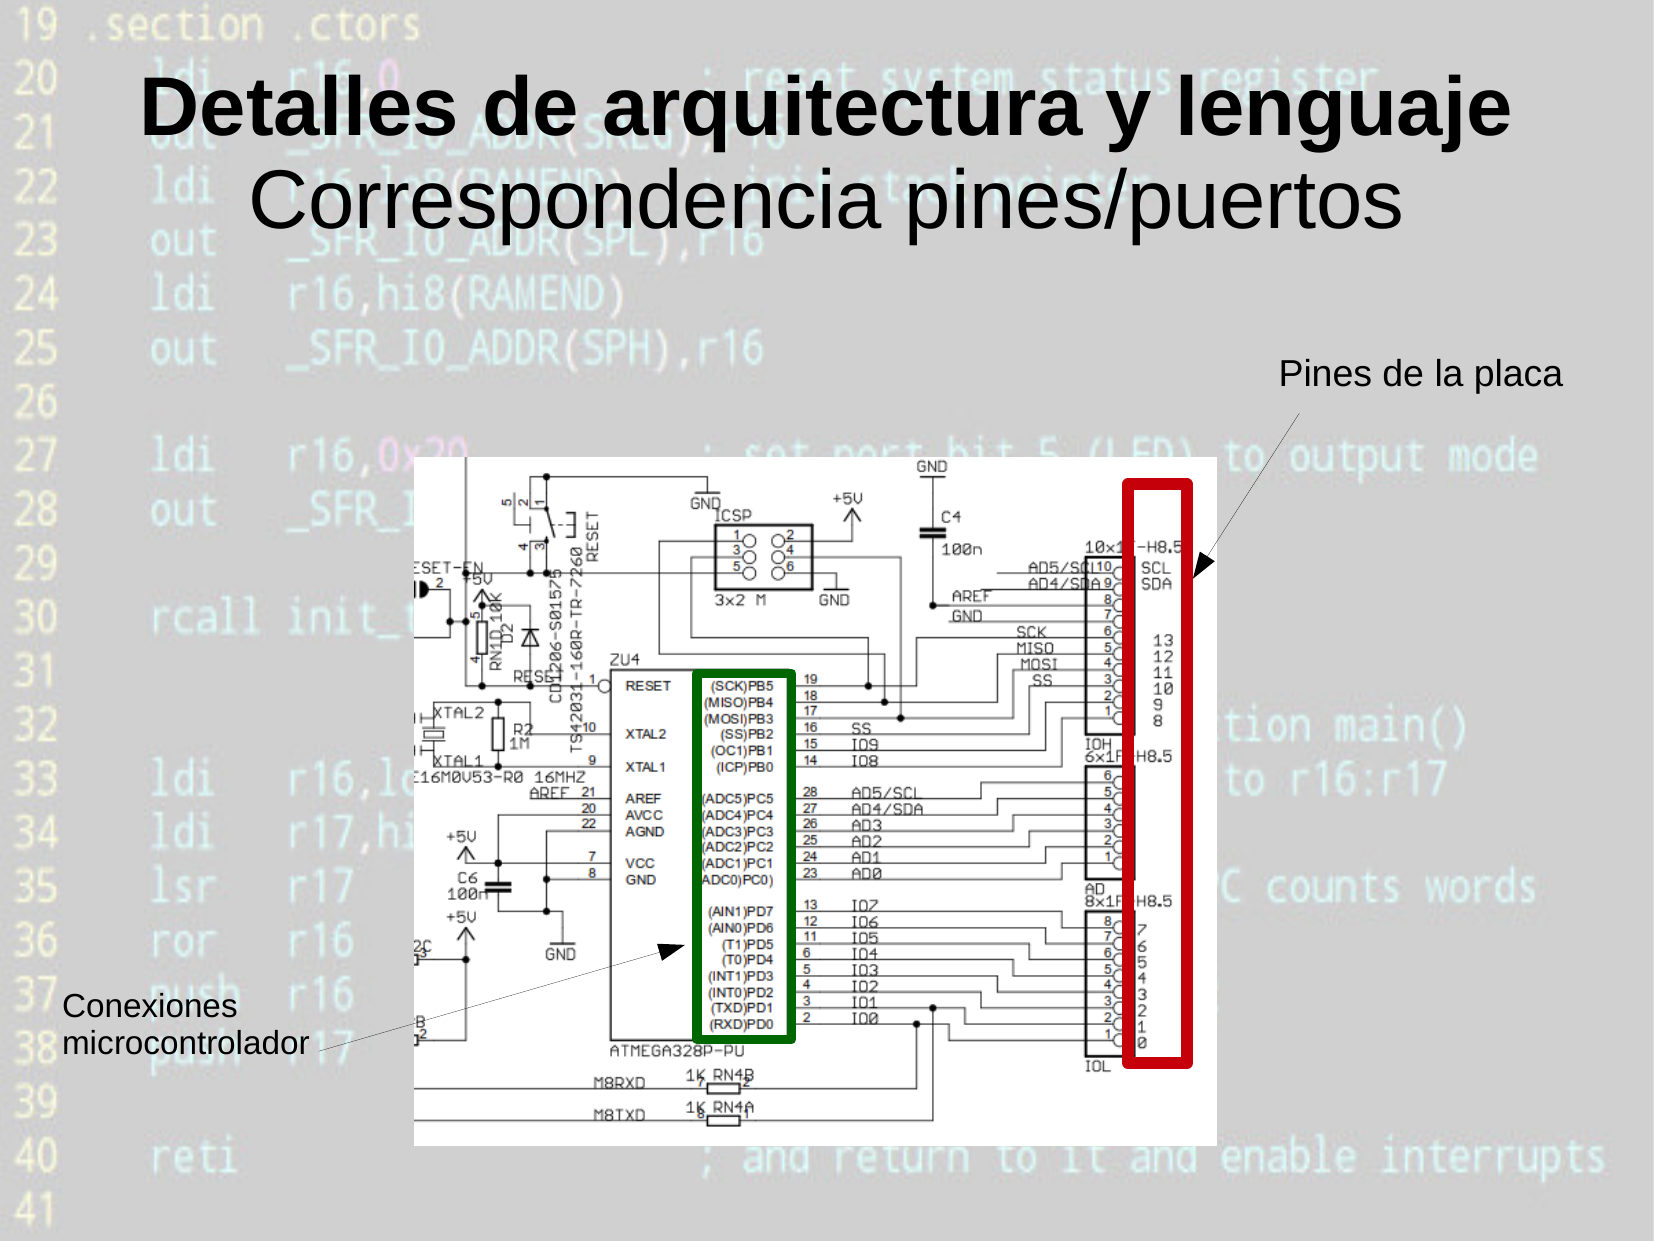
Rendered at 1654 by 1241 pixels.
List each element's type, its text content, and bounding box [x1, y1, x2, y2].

picture [0, 0, 1654, 1241]
title Detalles de arquitectura y lenguaje Correspondencia pines/puertos [82, 49, 1571, 257]
text_box Pines de la placa [1263, 344, 1619, 402]
list [82, 290, 1571, 1010]
text_box Conexiones microcontrolador [47, 980, 331, 1122]
